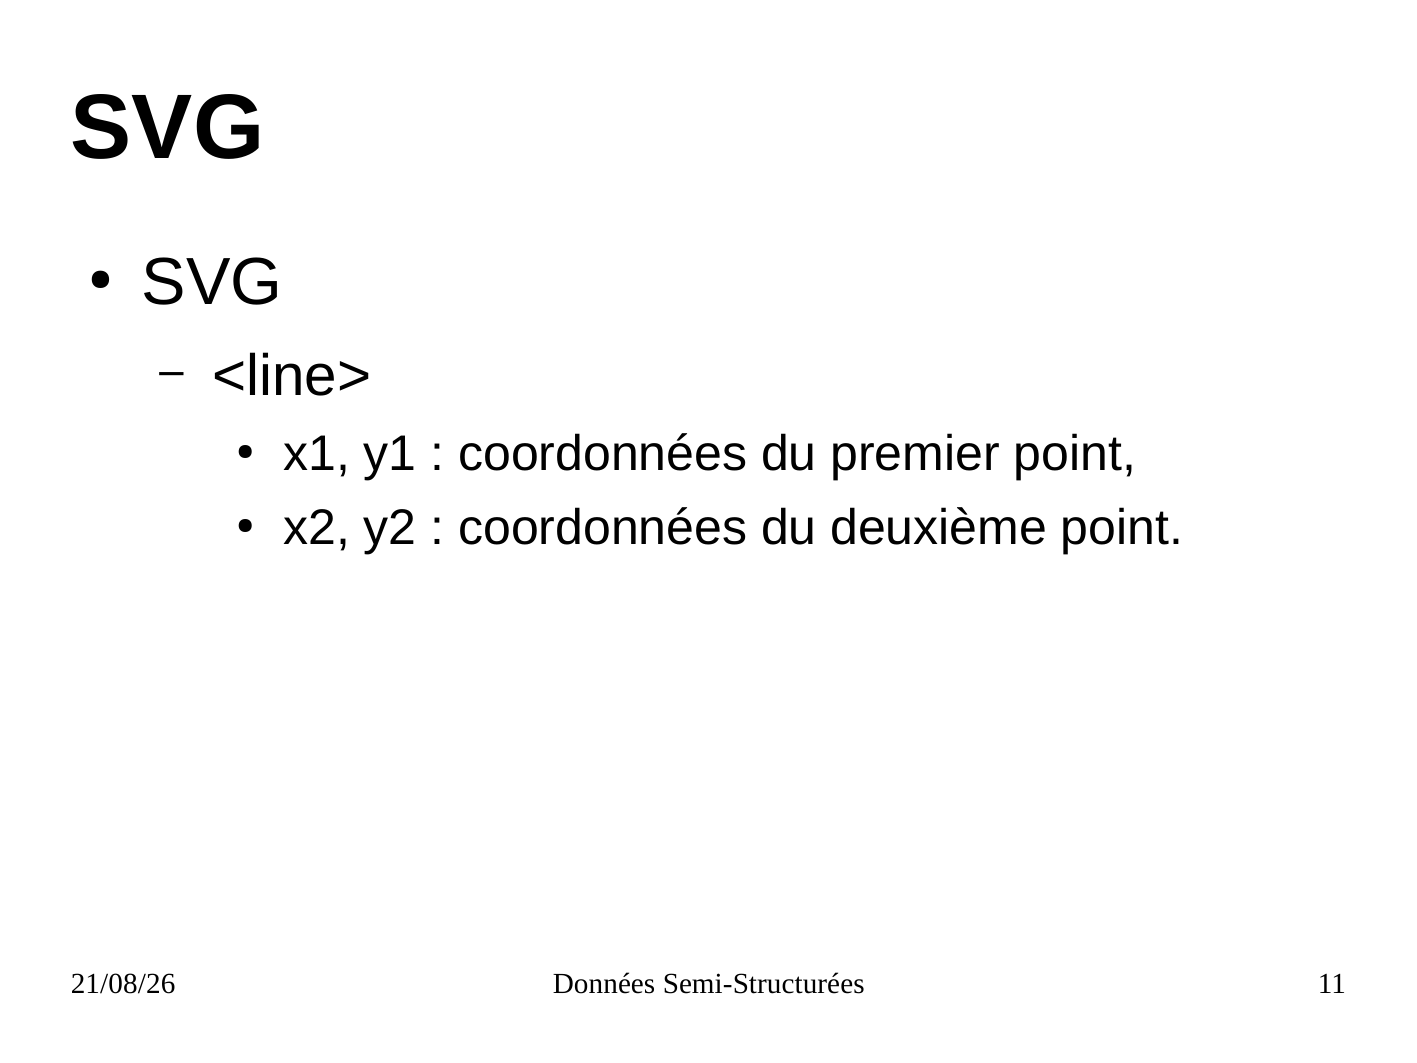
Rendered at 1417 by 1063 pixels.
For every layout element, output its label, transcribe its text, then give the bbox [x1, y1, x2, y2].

title SVG [70, 42, 1346, 212]
list SVG <line> x1, y1 : coordonnées du premier point, x2, y2 : coordonnées du deuxième point. [70, 244, 1346, 925]
